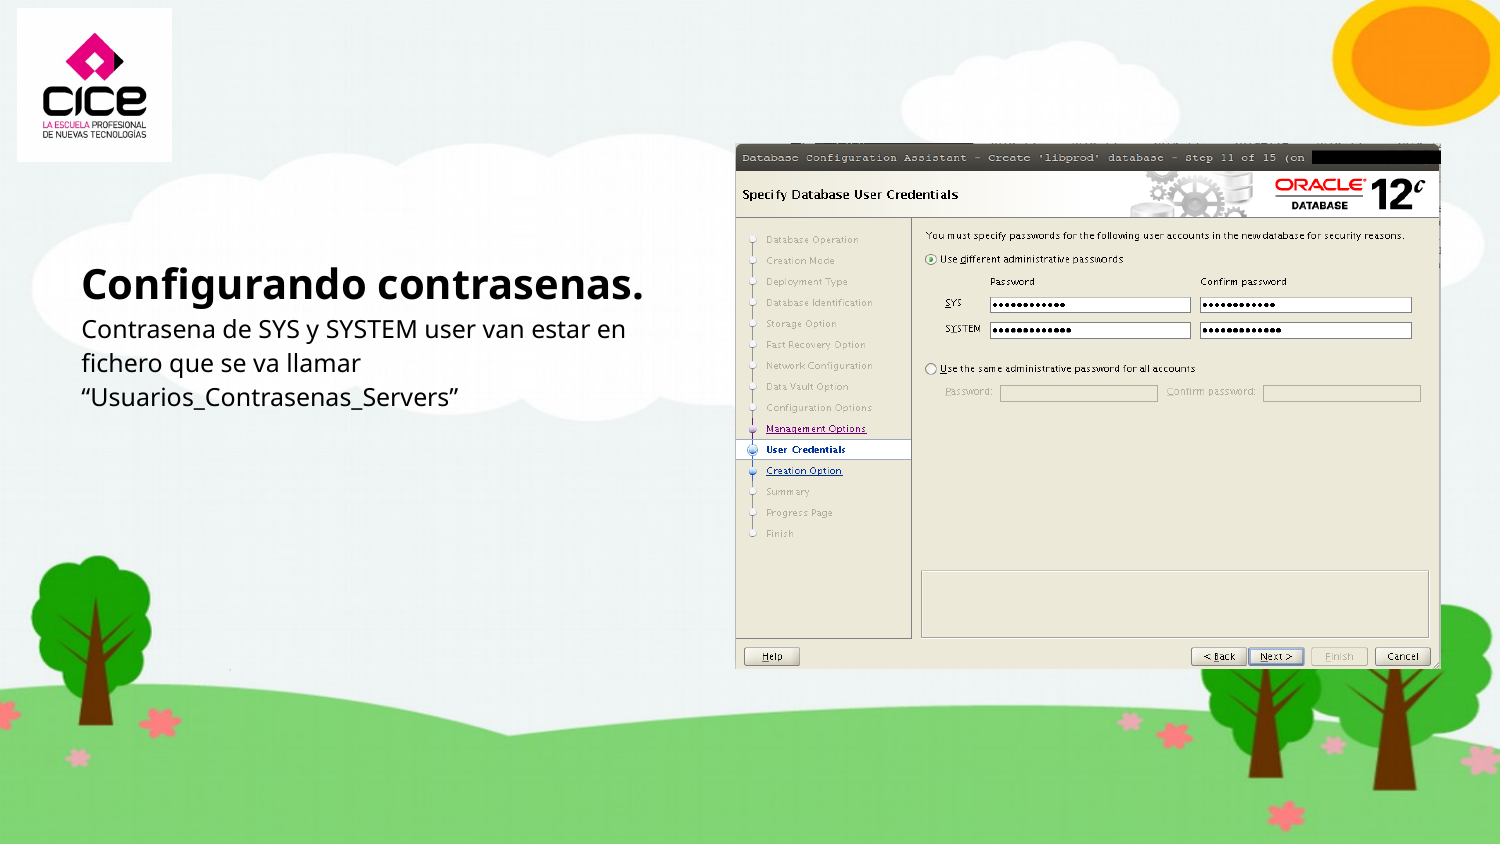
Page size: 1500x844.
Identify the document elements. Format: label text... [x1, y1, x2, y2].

picture [0, 0, 1500, 844]
title Configurando contrasenas. Contrasena de SYS y SYSTEM user van estar en fichero que se va llamar “Usuarios_Contrasenas_Servers” [81, 270, 646, 399]
